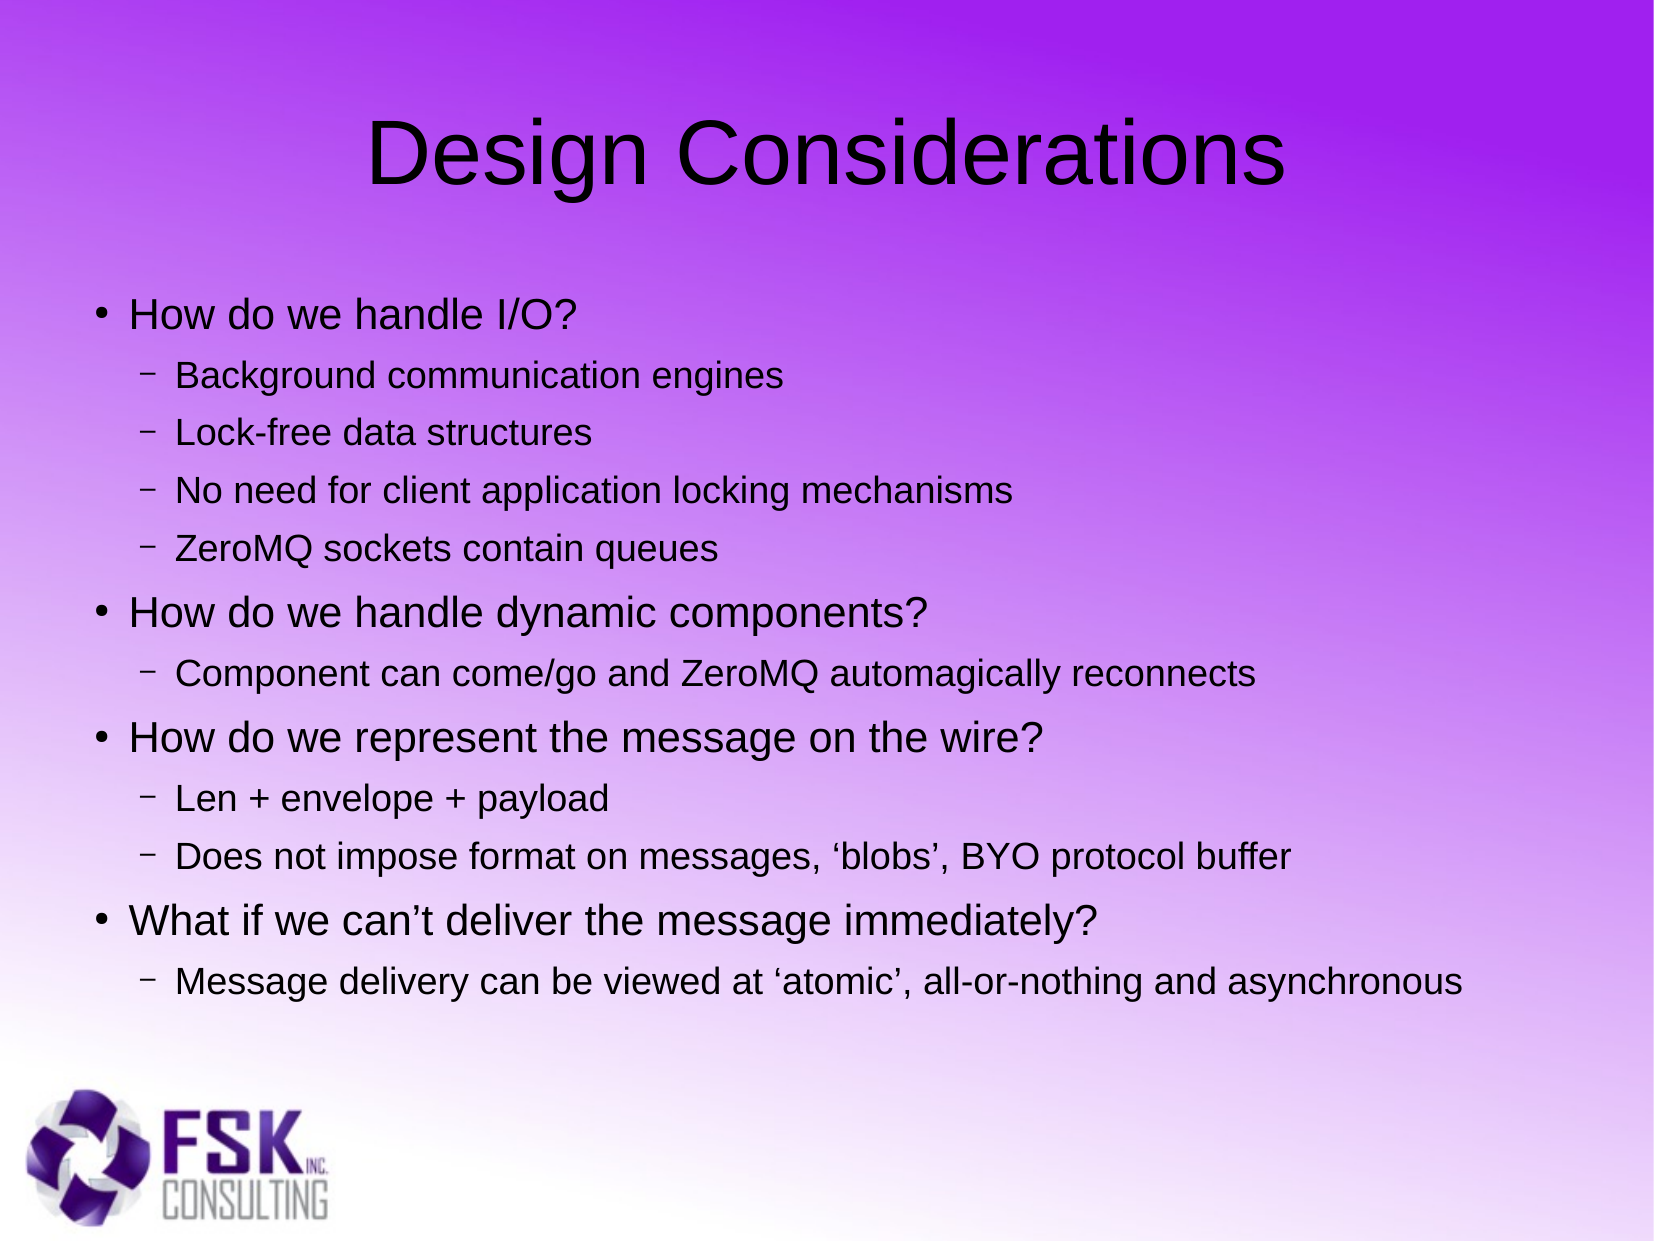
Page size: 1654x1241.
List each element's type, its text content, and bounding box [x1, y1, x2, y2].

picture [0, 0, 1654, 1241]
title Design Considerations [82, 49, 1571, 257]
list How do we handle I/O? Background communication engines Lock-free data structures No need for client application locking mechanisms ZeroMQ sockets contain queues How do we handle dynamic components? Component can come/go and ZeroMQ automagically reconnects How do we represent the message on the wire? Len + envelope + payload Does not impose format on messages, ‘blobs’, BYO protocol buffer What if we can’t deliver the message immediately? Message delivery can be viewed at ‘atomic’, all-or-nothing and asynchronous [82, 290, 1571, 1010]
